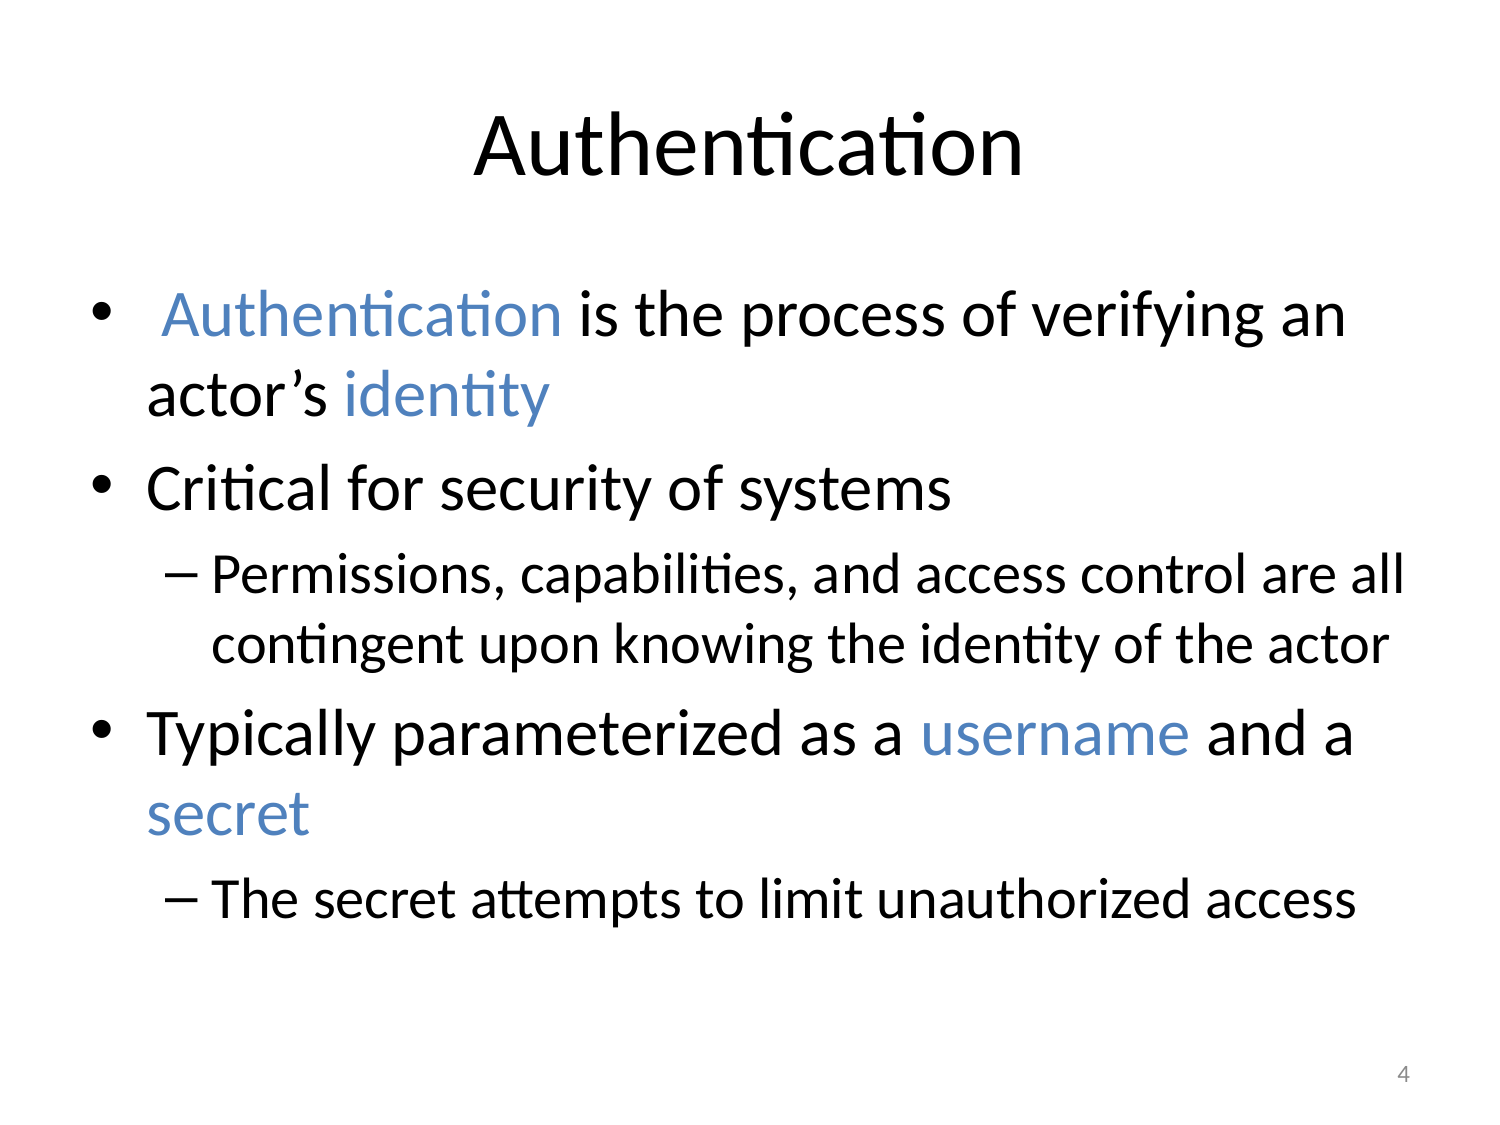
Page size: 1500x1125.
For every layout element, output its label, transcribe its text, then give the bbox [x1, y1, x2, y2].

slide_number 1 [1074, 1042, 1425, 1103]
list Authentication is the process of verifying an actor’s identity Critical for security of systems Permissions, capabilities, and access control are all contingent upon knowing the identity of the actor Typically parameterized as a username and a secret The secret attempts to limit unauthorized access [75, 262, 1425, 1073]
title Authentication [75, 45, 1425, 233]
